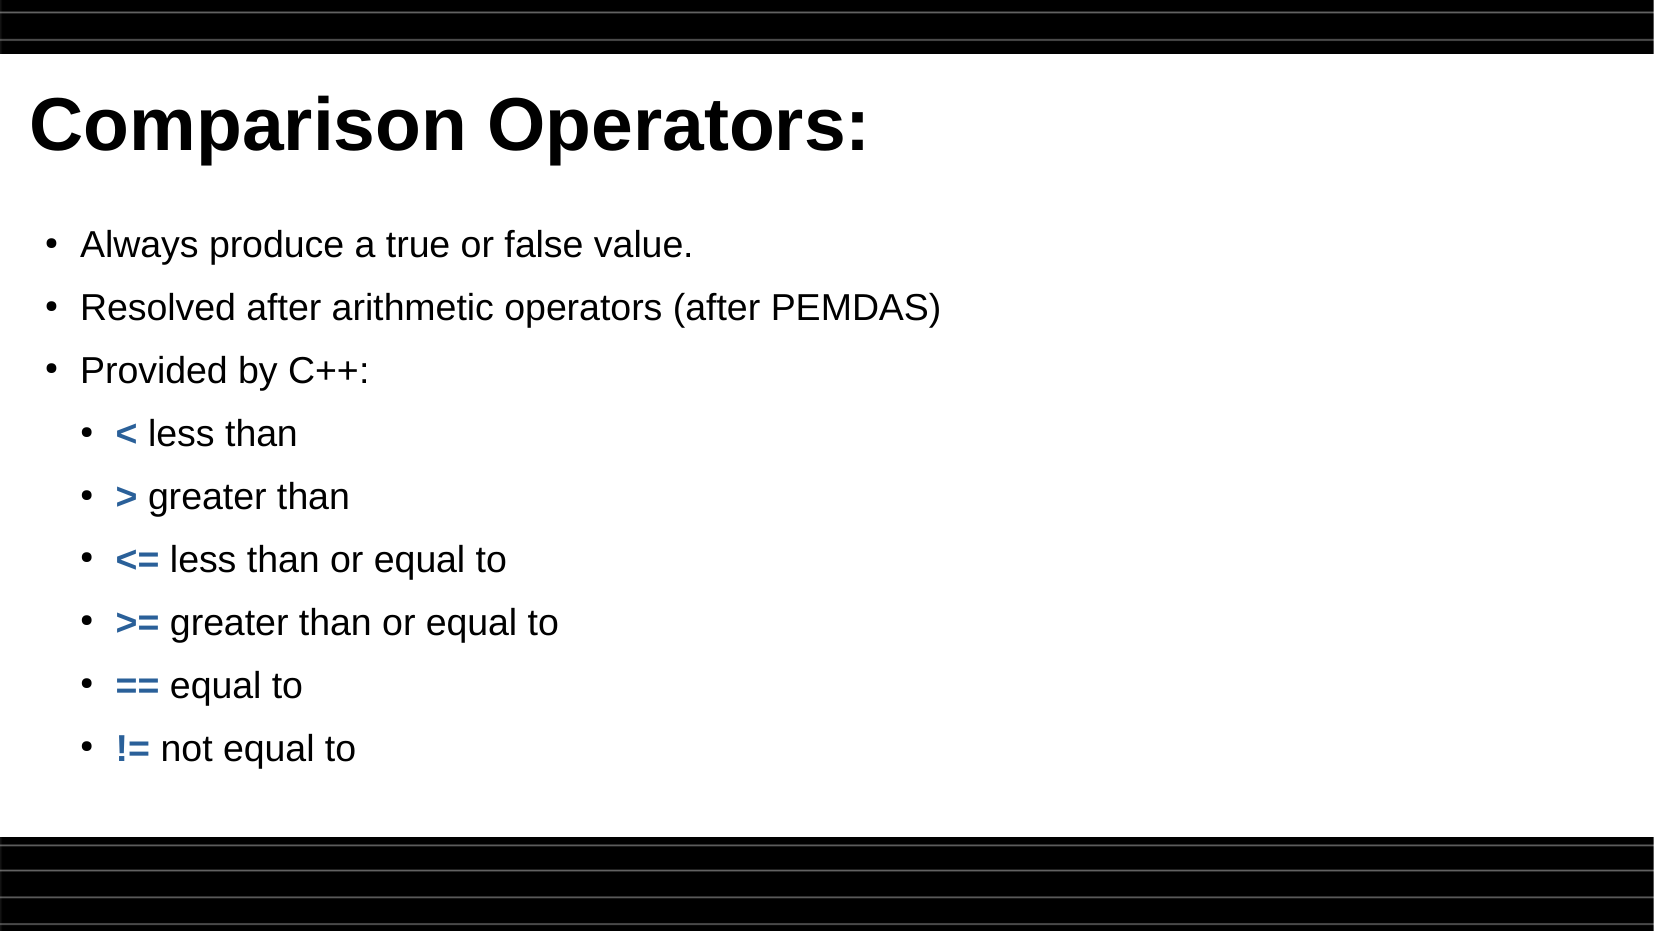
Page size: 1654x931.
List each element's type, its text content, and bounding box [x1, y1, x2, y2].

picture [0, 837, 1654, 931]
text_box Comparison Operators: [15, 75, 1591, 174]
text_box Always produce a true or false value. Resolved after arithmetic operators (after PEMDAS) Provided by C++: < less than > greater than <= less than or equal to >= greater than or equal to == equal to != not equal to [30, 195, 1576, 777]
picture [0, 0, 1654, 54]
